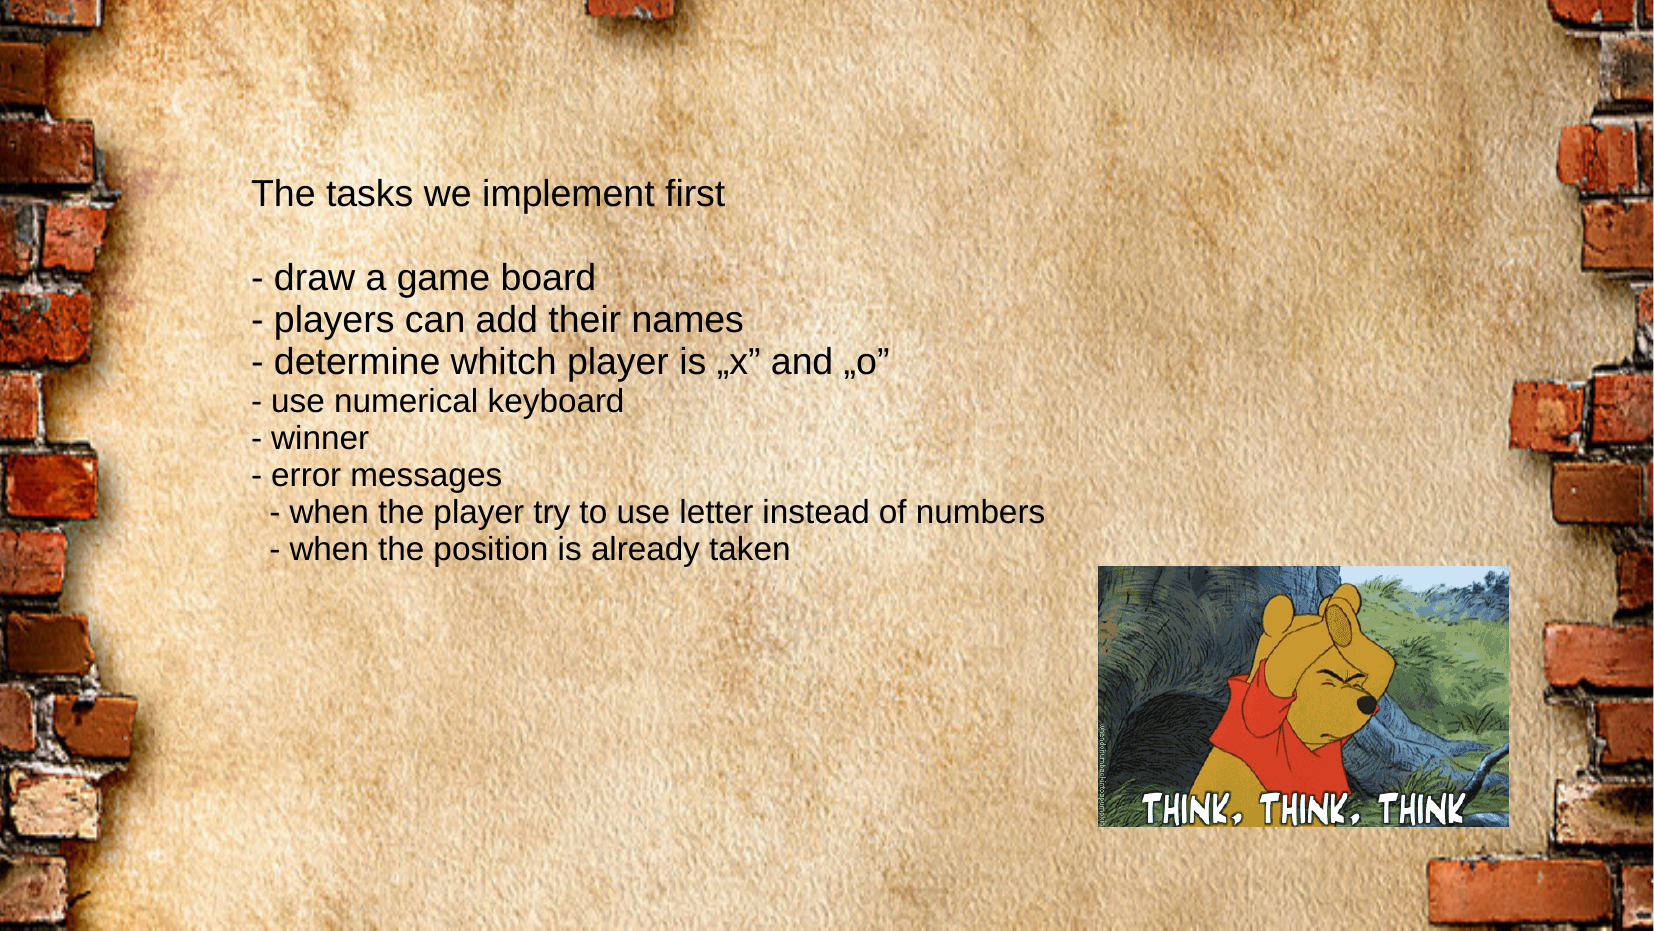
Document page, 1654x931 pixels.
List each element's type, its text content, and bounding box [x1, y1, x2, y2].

text_box The tasks we implement first - draw a game board - players can add their names - determine whitch player is „x” and „o” - use numerical keyboard - winner - error messages - when the player try to use letter instead of numbers - when the position is already taken [236, 165, 1359, 576]
picture [0, 0, 1654, 931]
